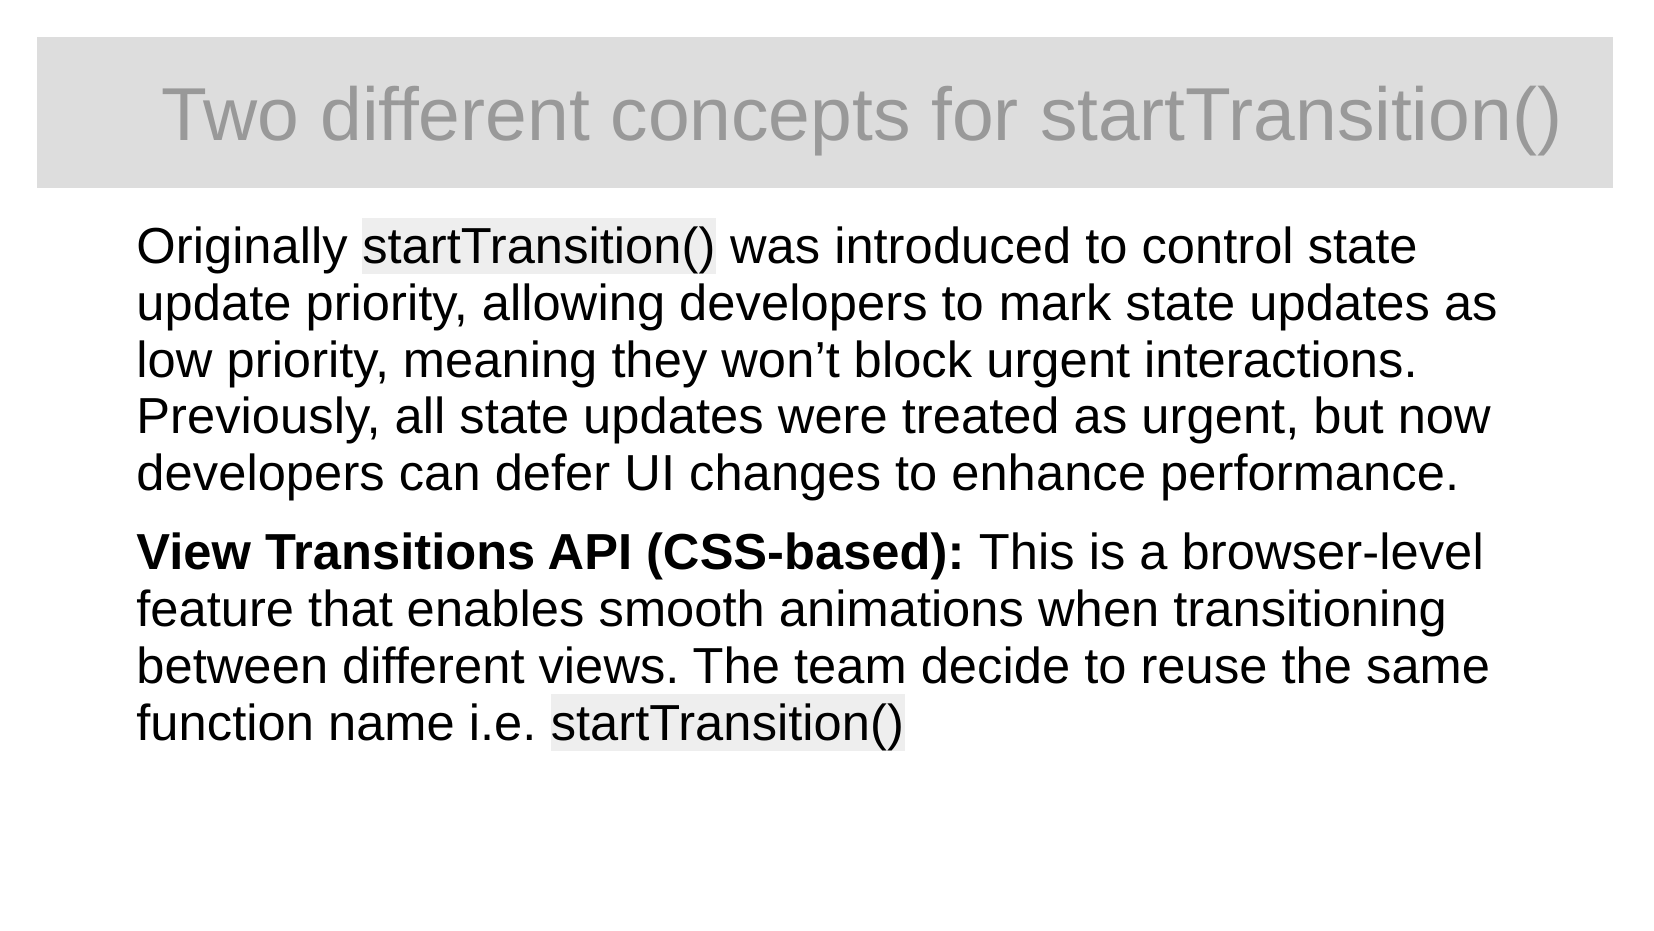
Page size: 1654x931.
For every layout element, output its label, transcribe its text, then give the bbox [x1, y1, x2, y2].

text_box [1571, 37, 1613, 188]
list Originally startTransition() was introduced to control state update priority, allowing developers to mark state updates as low priority, meaning they won’t block urgent interactions. Previously, all state updates were treated as urgent, but now developers can defer UI changes to enhance performance. View Transitions API (CSS-based): This is a browser-level feature that enables smooth animations when transitioning between different views. The team decide to reuse the same function name i.e. startTransition() [82, 217, 1571, 758]
title Two different concepts for startTransition() [82, 37, 1571, 193]
text_box [37, 37, 82, 188]
